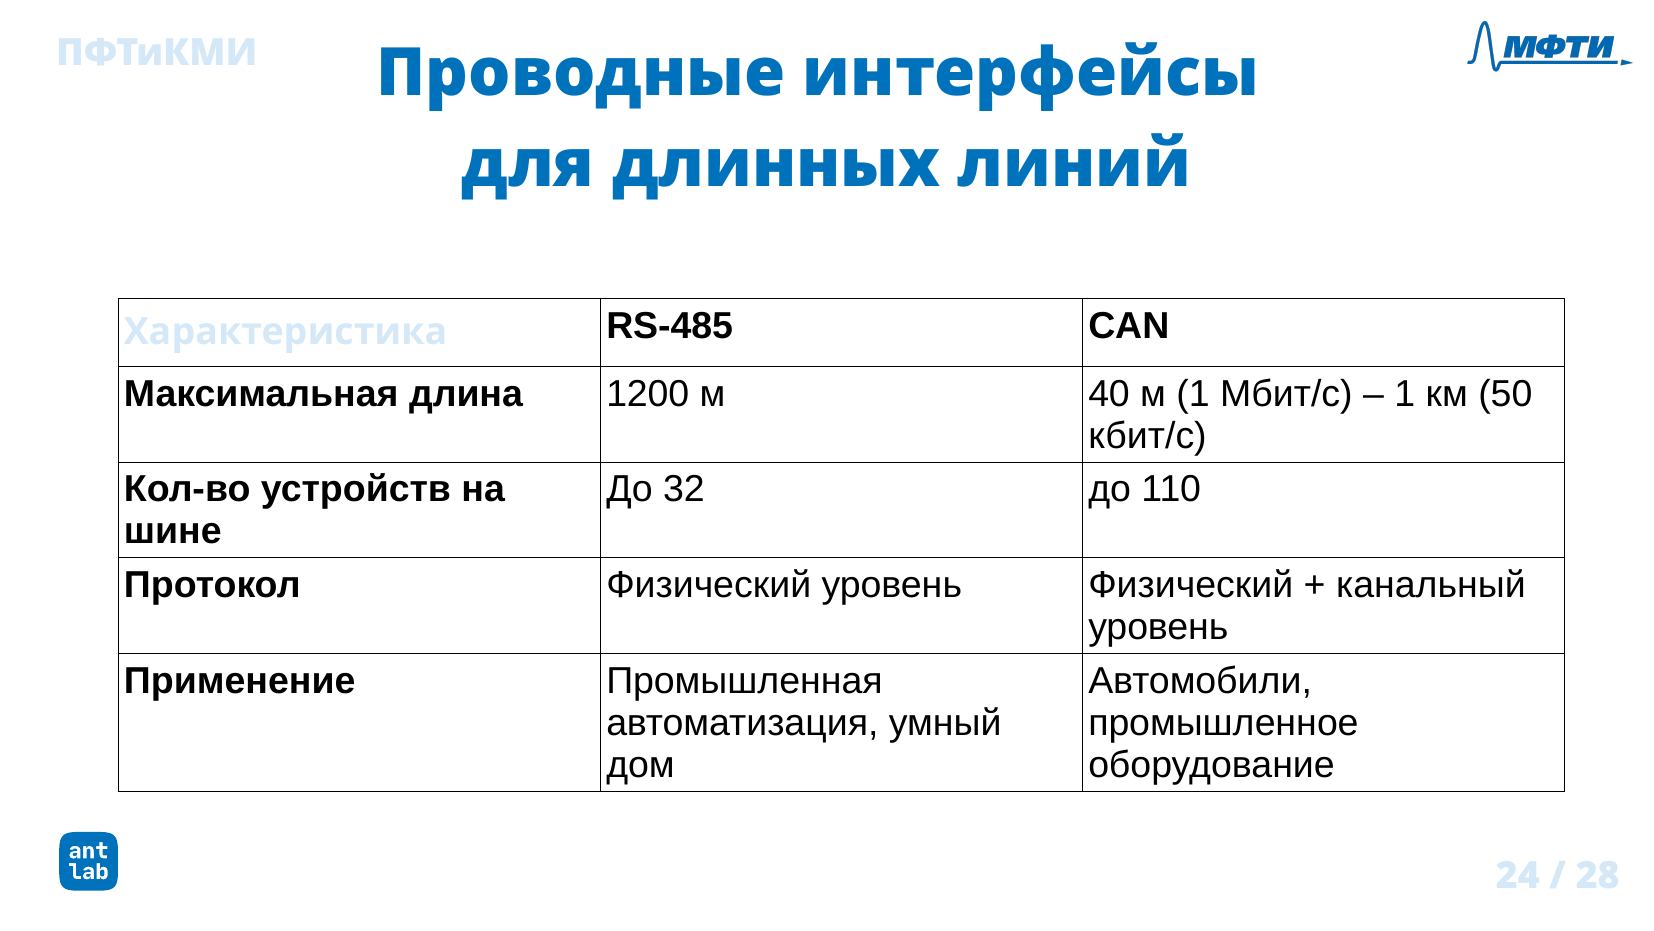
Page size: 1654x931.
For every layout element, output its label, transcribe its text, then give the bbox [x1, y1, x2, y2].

table_header Характеристика [119, 299, 600, 366]
table_cell Физический уровень [601, 558, 1082, 653]
table_cell до 110 [1083, 463, 1564, 557]
table_cell Протокол [119, 558, 600, 653]
table_cell Кол-во устройств на шине [119, 463, 600, 557]
table_cell 1200 м [601, 367, 1082, 462]
table_header RS-485 [601, 299, 1082, 366]
table_cell Максимальная длина [119, 367, 600, 462]
table_cell Физический + канальный уровень [1083, 558, 1564, 653]
table_header CAN [1083, 299, 1564, 366]
table_cell Применение [119, 654, 600, 791]
picture [1446, 0, 1654, 93]
table_cell До 32 [601, 463, 1082, 557]
title Проводные интерфейсы для длинных линий [82, 20, 1571, 209]
table_cell Автомобили, промышленное оборудование [1083, 654, 1564, 791]
table_cell Промышленная автоматизация, умный дом [601, 654, 1082, 791]
table_cell 40 м (1 Мбит/с) – 1 км (50 кбит/с) [1083, 367, 1564, 462]
